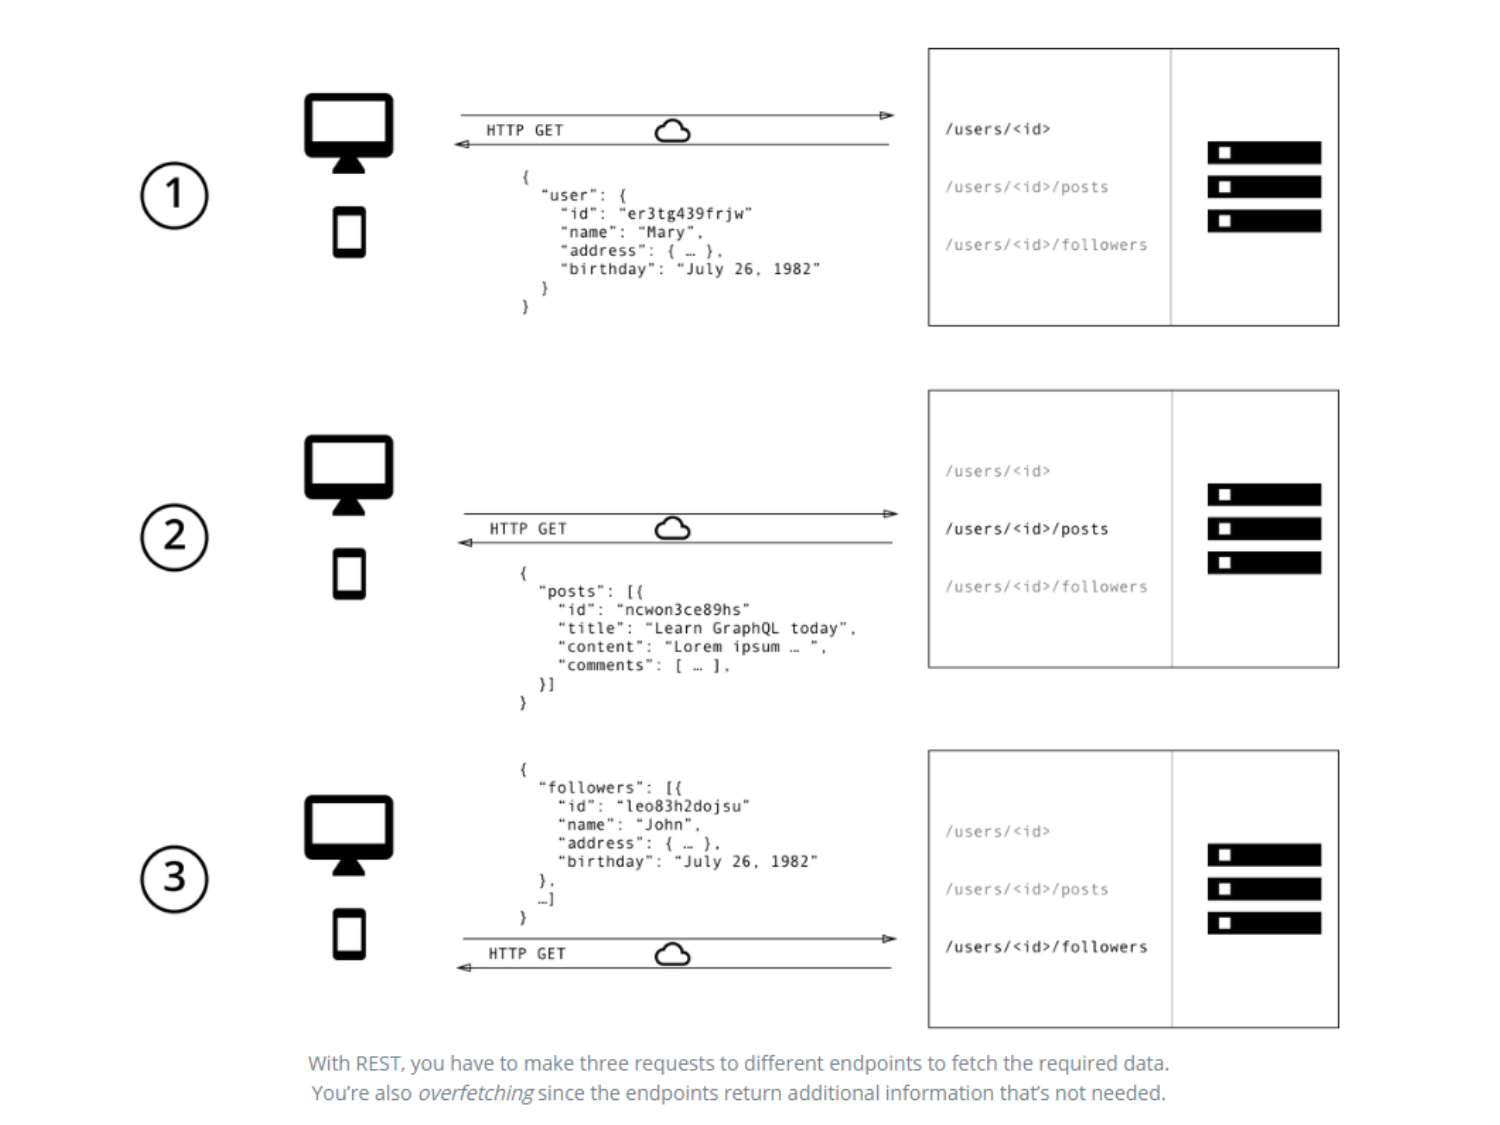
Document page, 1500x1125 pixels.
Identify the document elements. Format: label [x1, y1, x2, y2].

picture [123, 41, 1341, 1116]
